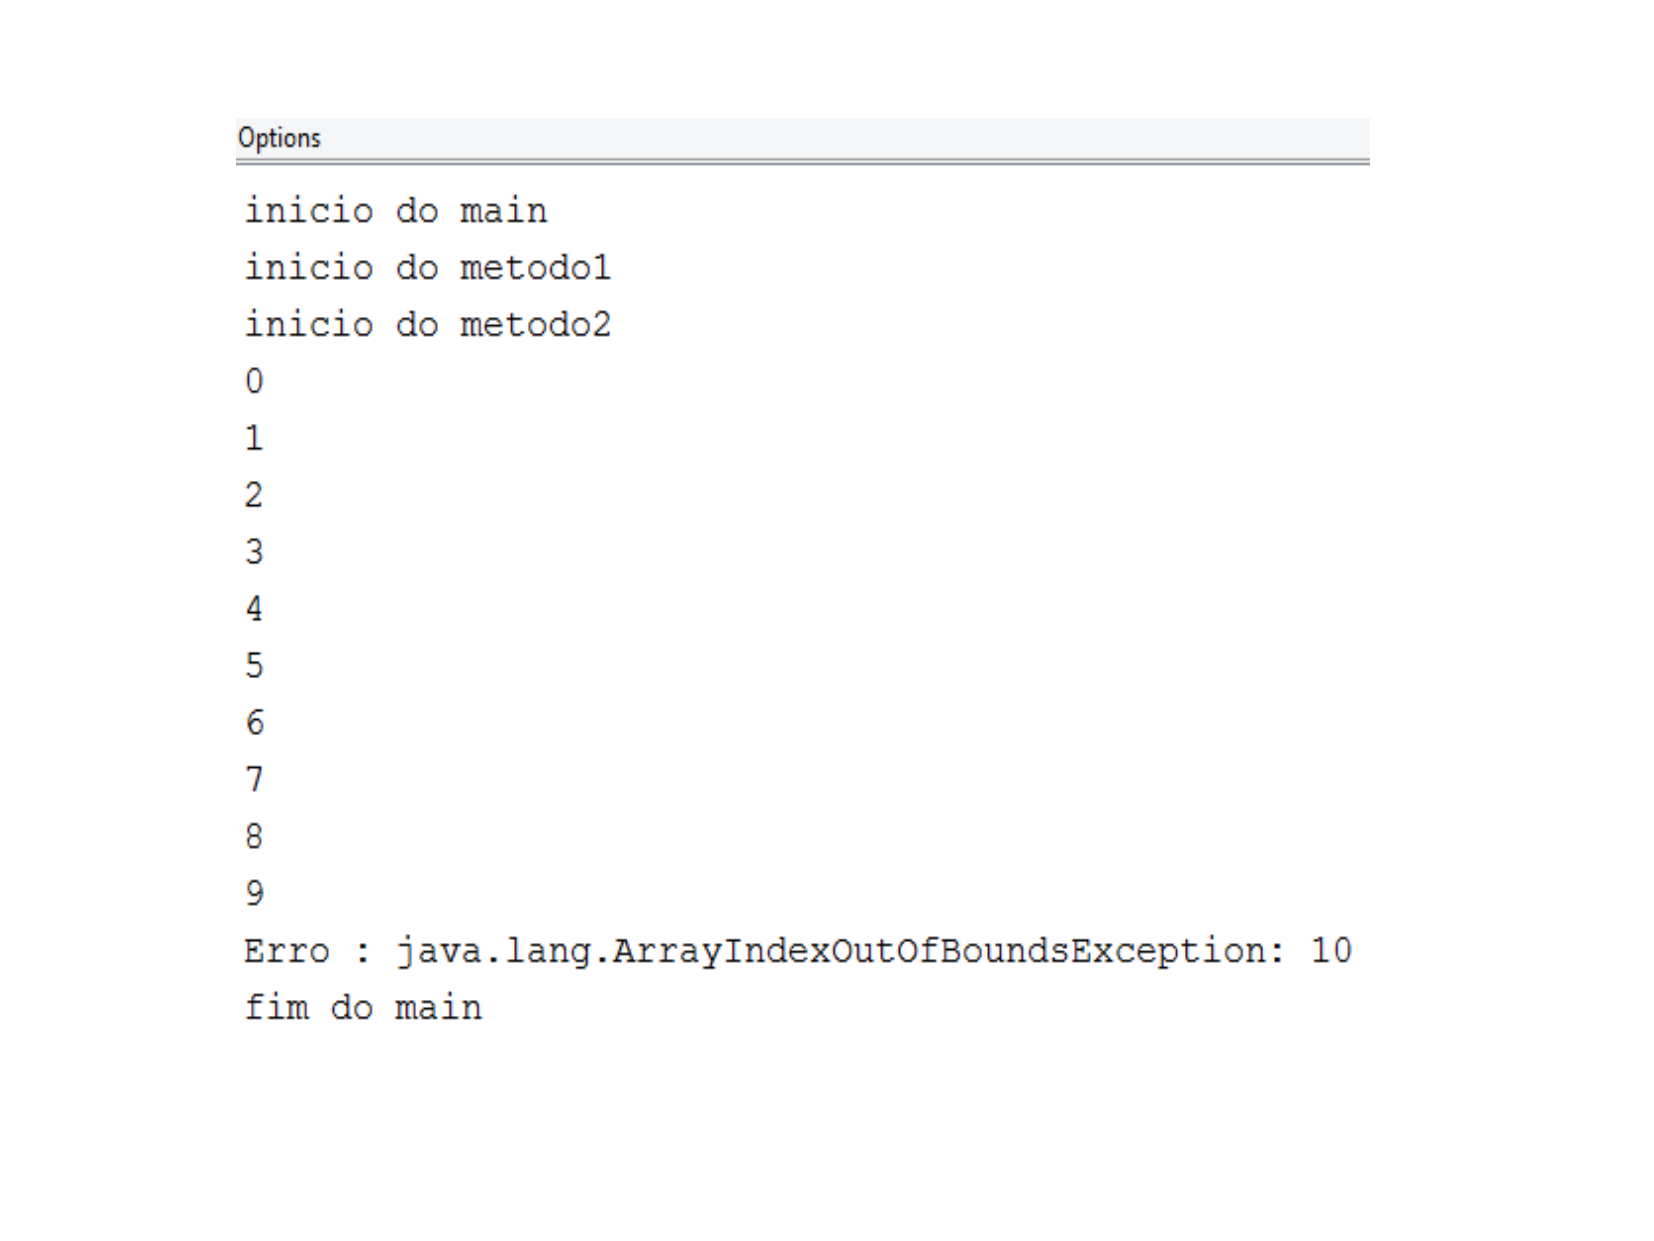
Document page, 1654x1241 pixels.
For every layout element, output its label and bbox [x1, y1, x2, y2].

picture [236, 118, 1370, 1056]
